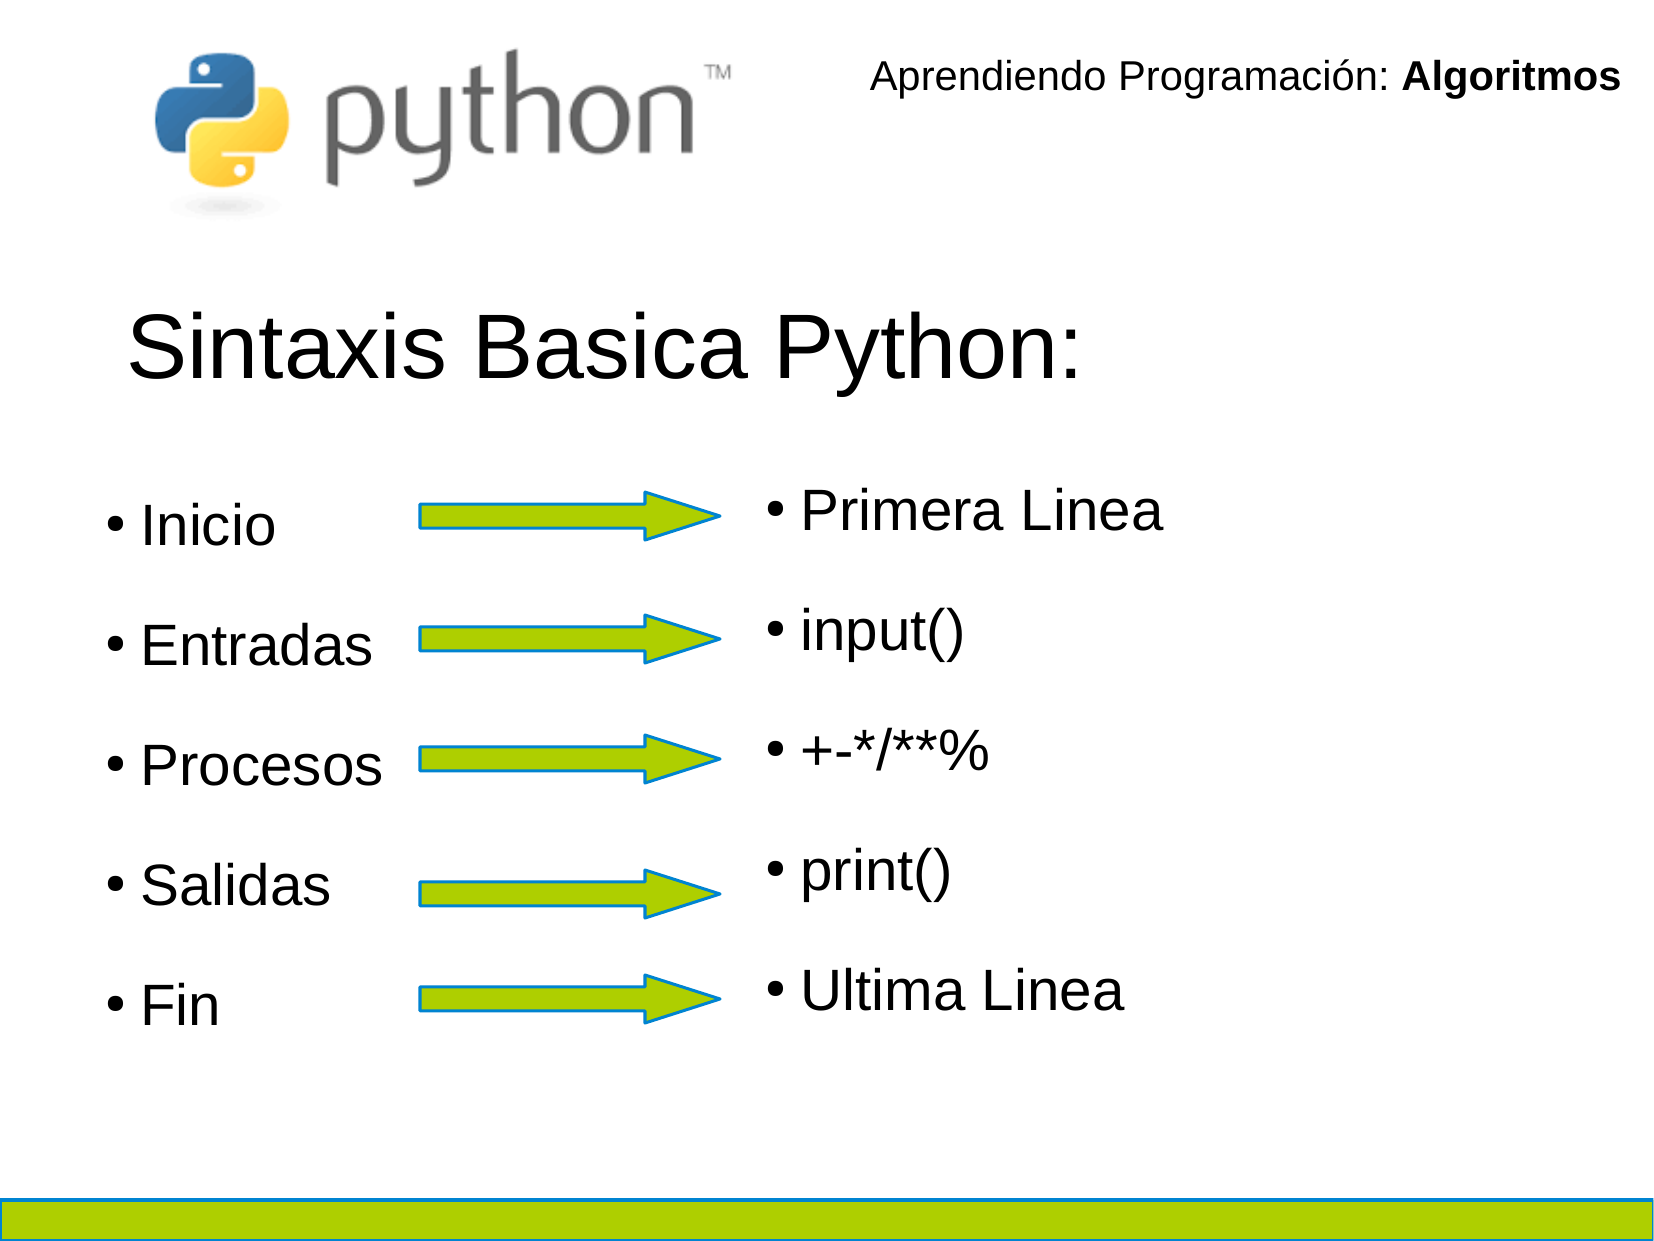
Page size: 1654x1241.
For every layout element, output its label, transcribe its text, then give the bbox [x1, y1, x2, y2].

text_box [420, 735, 721, 784]
title Sintaxis Basica Python: [0, 242, 1351, 451]
text_box Aprendiendo Programación: Algoritmos [855, 45, 1651, 121]
title input() [765, 585, 1156, 676]
text_box [420, 870, 721, 919]
title print() [765, 825, 1156, 916]
title Salidas [105, 840, 496, 931]
title +-*/**% [765, 705, 1156, 796]
title Procesos [105, 720, 496, 811]
title Entradas [105, 600, 496, 691]
text_box [420, 615, 721, 664]
title Primera Linea [765, 444, 1231, 576]
text_box [420, 492, 721, 541]
title Inicio [105, 480, 496, 571]
title Ultima Linea [765, 945, 1156, 1036]
text_box [0, 1200, 1654, 1241]
text_box [420, 975, 721, 1024]
title Fin [105, 960, 496, 1051]
picture [60, 14, 787, 259]
